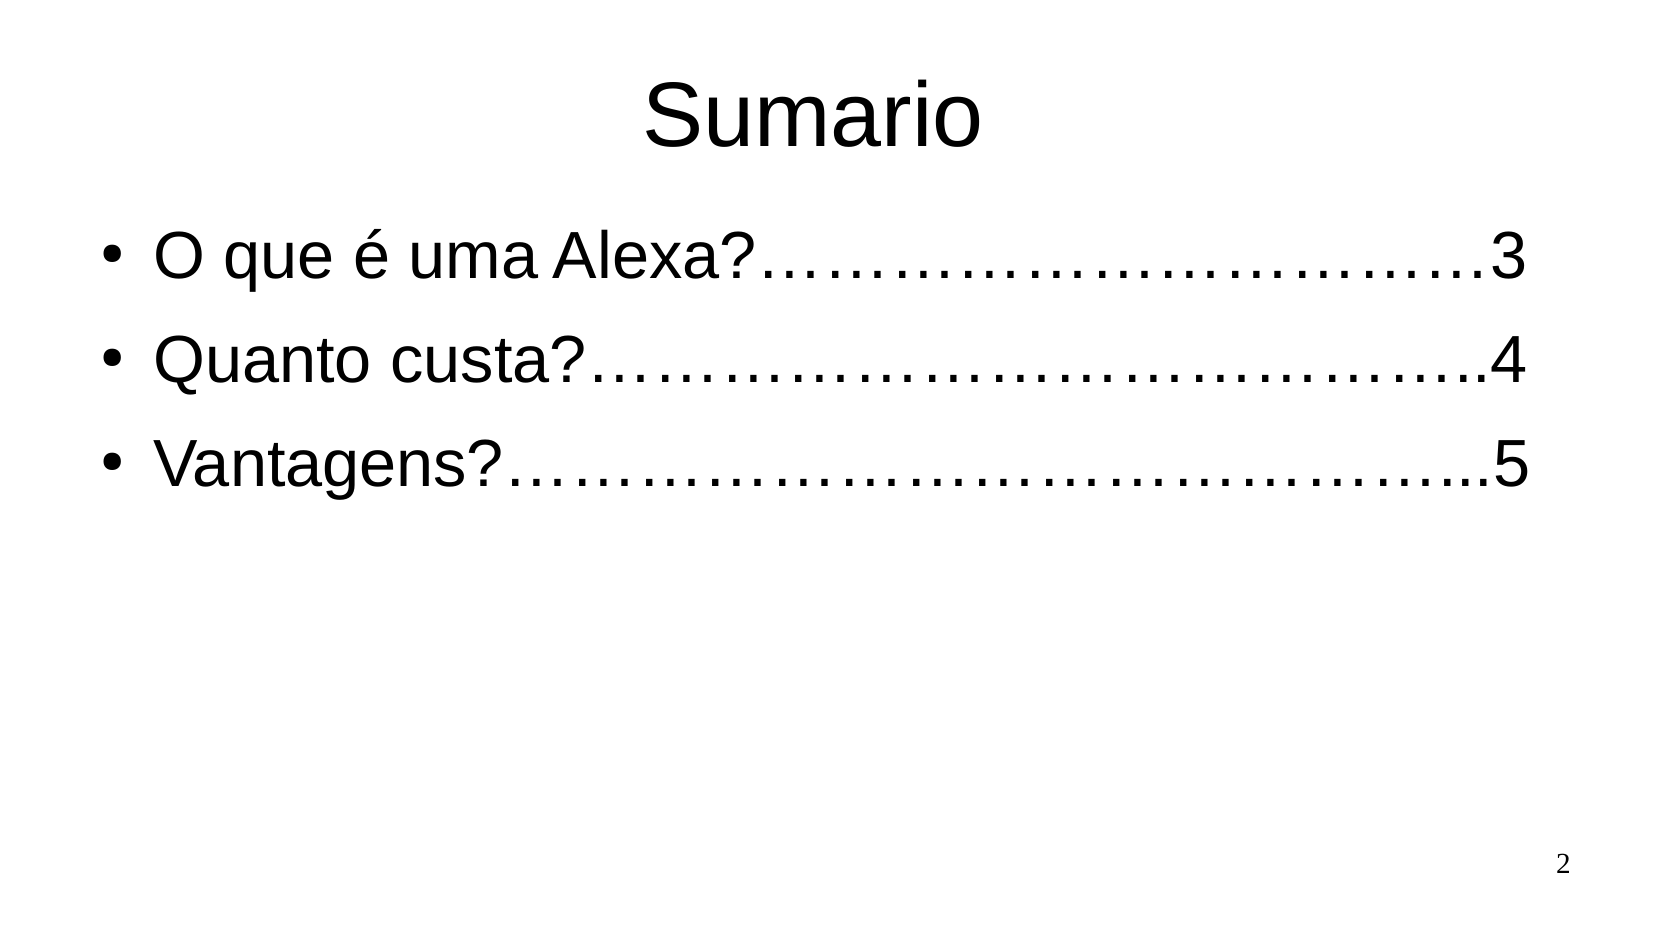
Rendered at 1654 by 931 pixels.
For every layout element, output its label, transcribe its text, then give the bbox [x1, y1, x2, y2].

list O que é uma Alexa?……………………………3 Quanto custa?…………………………………..4 Vantagens?……………………………………...5 [82, 217, 1571, 758]
title Sumario [82, 37, 1571, 193]
